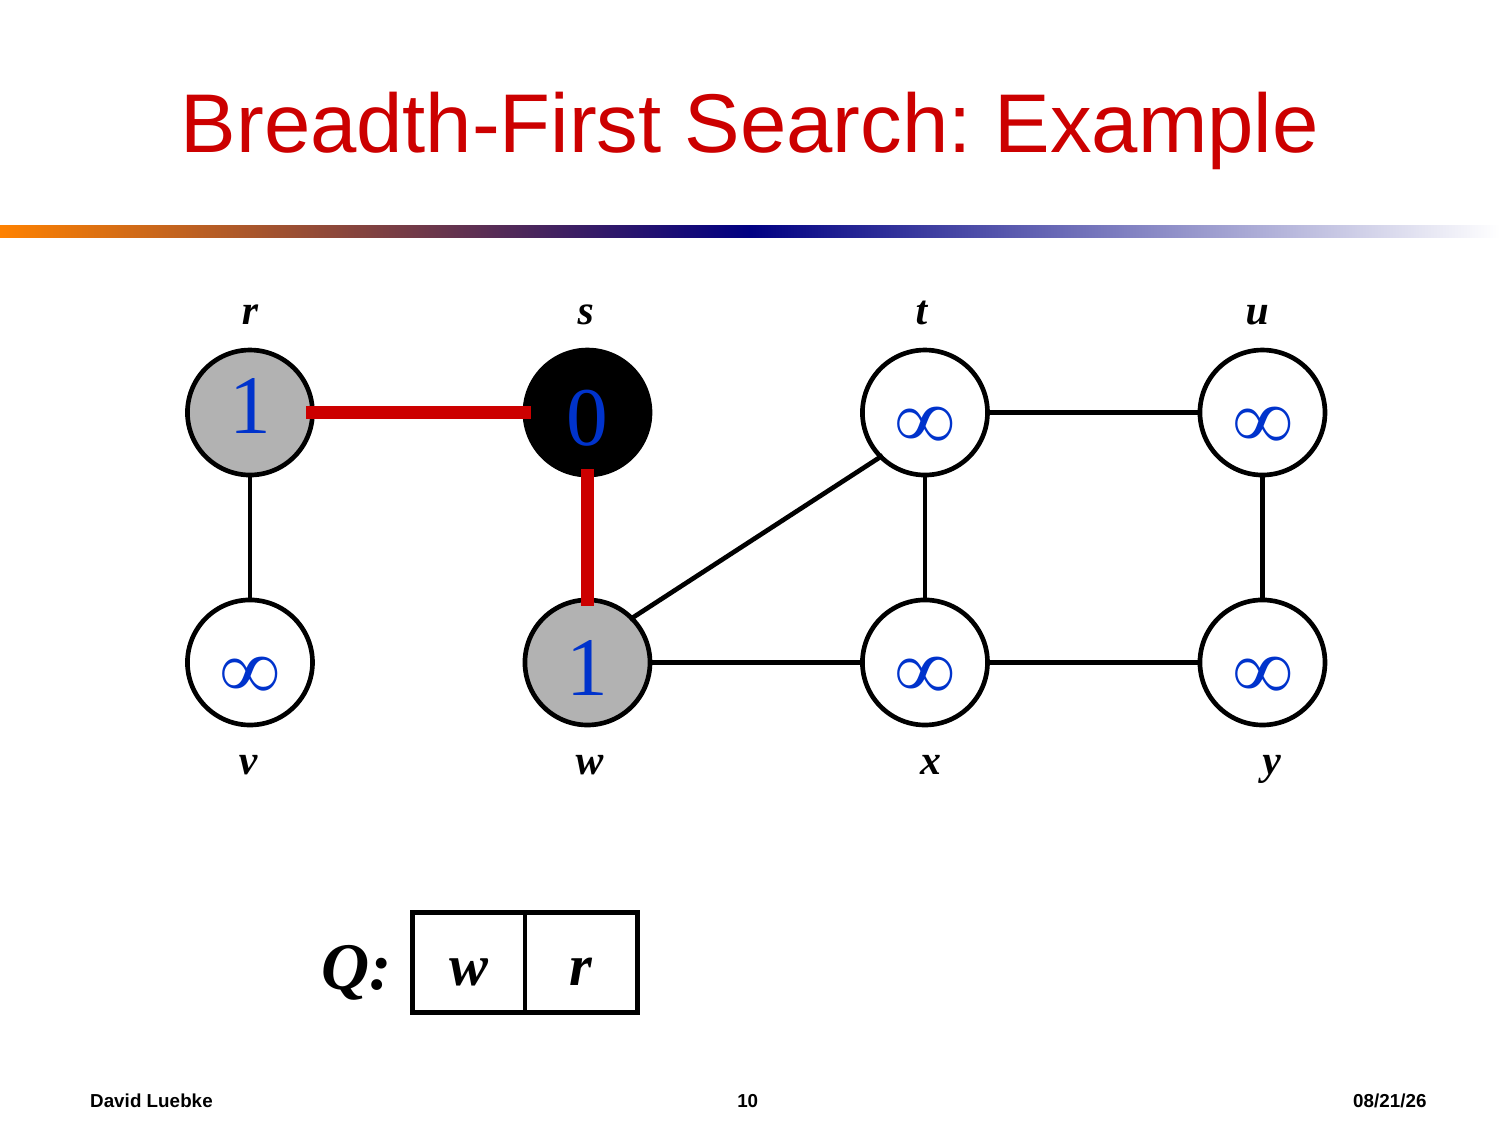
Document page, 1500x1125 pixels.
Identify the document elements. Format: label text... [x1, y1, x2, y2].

text_box  [187, 600, 313, 725]
text_box y [1247, 725, 1296, 791]
text_box 1 [187, 350, 313, 475]
text_box 0 [525, 350, 651, 475]
text_box r [227, 275, 273, 341]
text_box  [862, 350, 988, 475]
text_box u [1230, 275, 1284, 341]
text_box x [905, 725, 956, 791]
text_box t [900, 275, 942, 341]
text_box  [1200, 350, 1326, 475]
text_box s [562, 275, 609, 341]
text_box w [413, 912, 524, 1013]
text_box r [524, 912, 638, 1013]
title Breadth-First Search: Example [75, 37, 1426, 201]
text_box v [224, 725, 273, 791]
text_box  [862, 600, 988, 725]
text_box 1 [524, 600, 650, 725]
text_box w [560, 725, 619, 791]
text_box Q: [299, 912, 413, 1013]
text_box David Luebke <number> 03/10/19 [75, 1074, 1426, 1125]
text_box  [1200, 600, 1326, 725]
